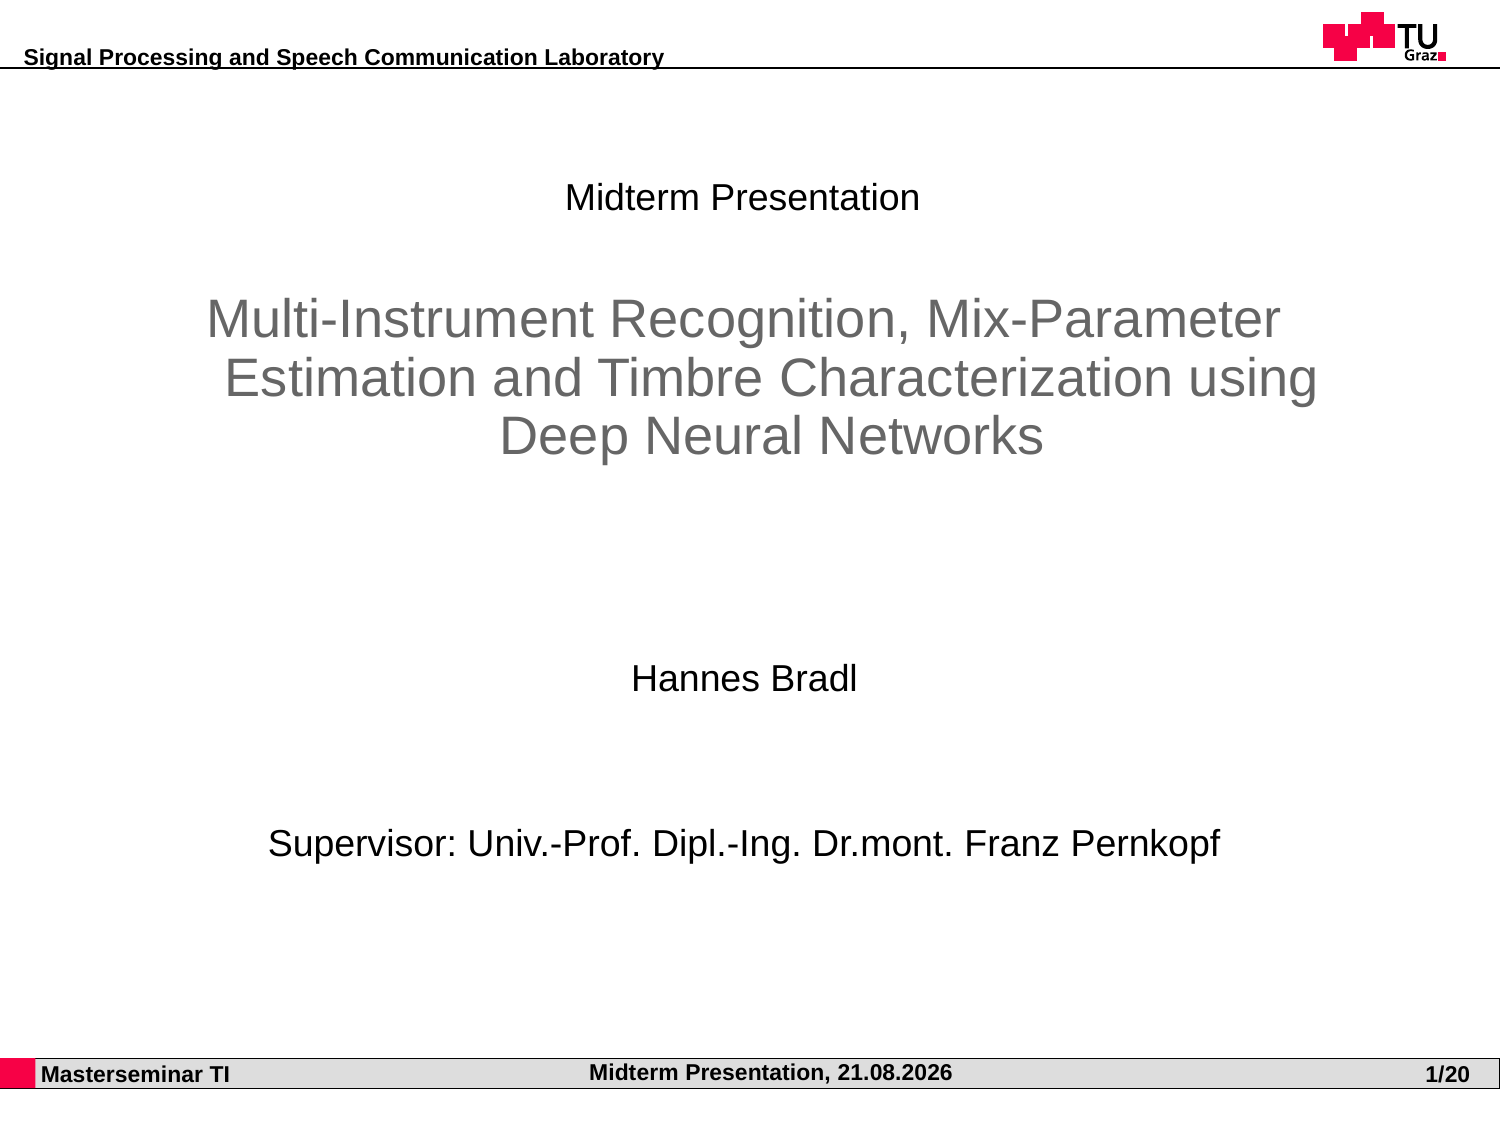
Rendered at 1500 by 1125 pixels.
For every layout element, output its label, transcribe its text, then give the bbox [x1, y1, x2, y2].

title Midterm Presentation [68, 165, 1418, 341]
list Multi-Instrument Recognition, Mix-Parameter Estimation and Timbre Characterization using Deep Neural Networks Hannes Bradl Supervisor: Univ.-Prof. Dipl.-Ing. Dr.mont. Franz Pernkopf [106, 283, 1382, 803]
